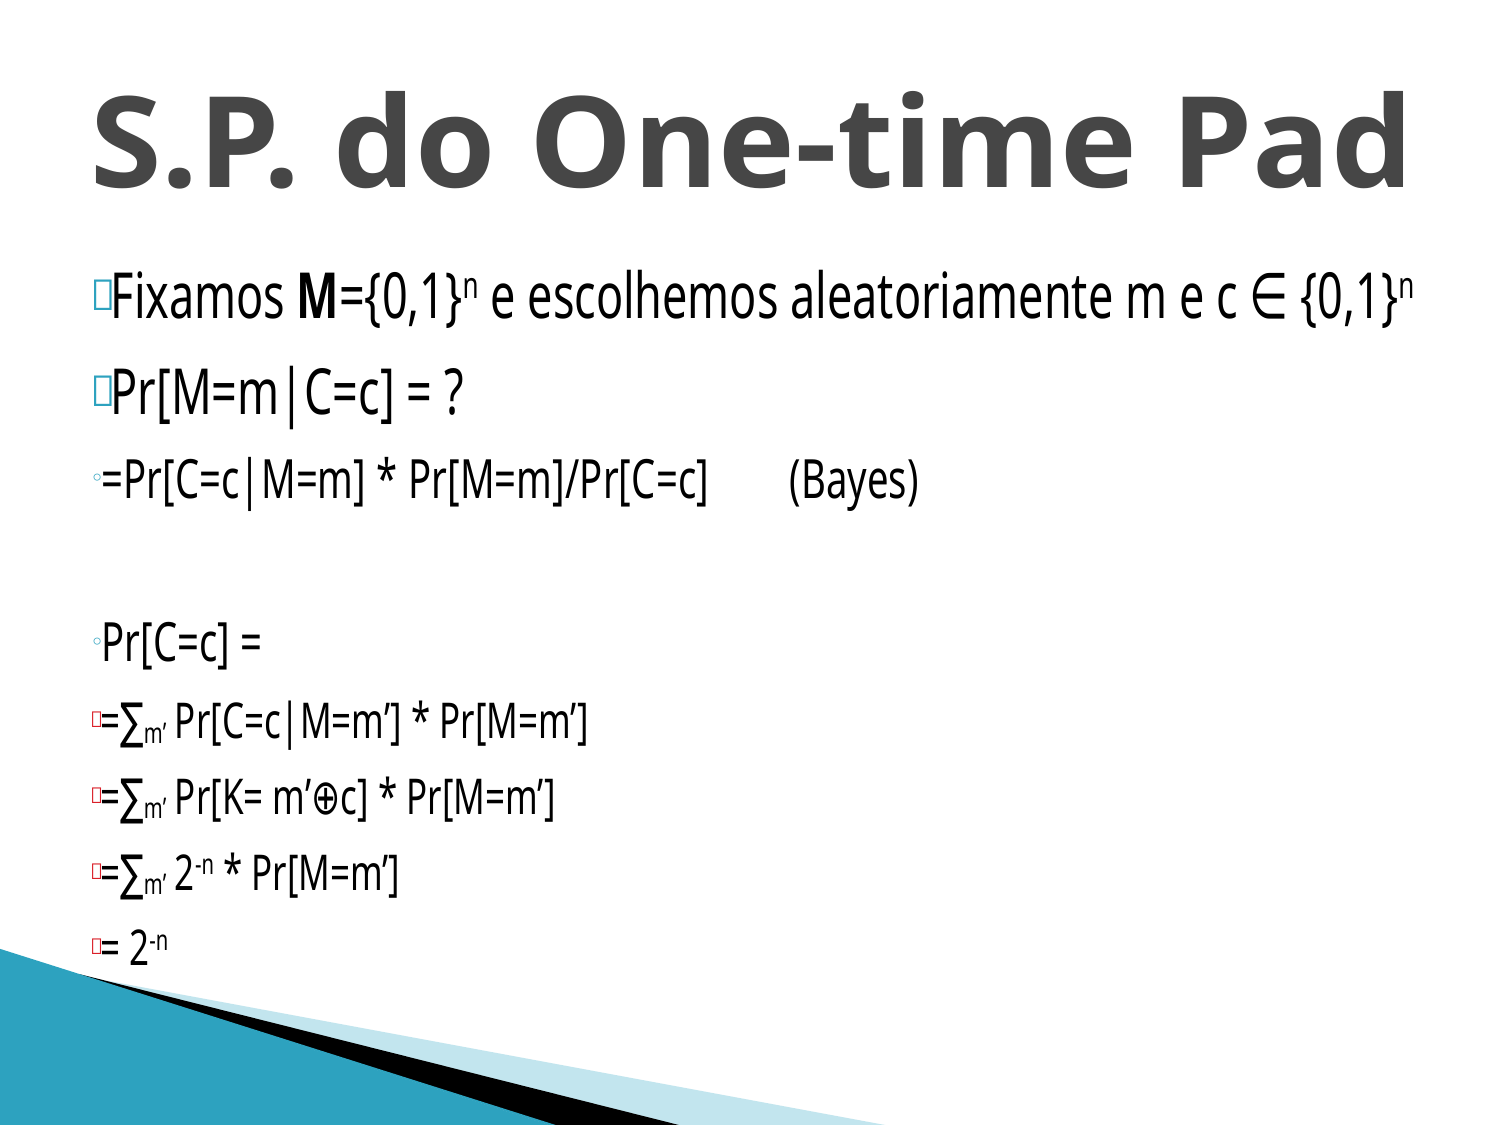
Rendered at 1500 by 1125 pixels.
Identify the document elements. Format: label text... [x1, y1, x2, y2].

title S.P. do One-time Pad [75, 45, 1426, 233]
list Fixamos M={0,1}n e escolhemos aleatoriamente m e c ∈ {0,1}n Pr[M=m|C=c] = ? =Pr[C=c|M=m] * Pr[M=m]/Pr[C=c] (Bayes) Pr[C=c] = =∑m’ Pr[C=c|M=m’] * Pr[M=m’] =∑m’ Pr[K= m’⊕c] * Pr[M=m’] =∑m’ 2-n * Pr[M=m’] = 2-n [75, 243, 1426, 986]
